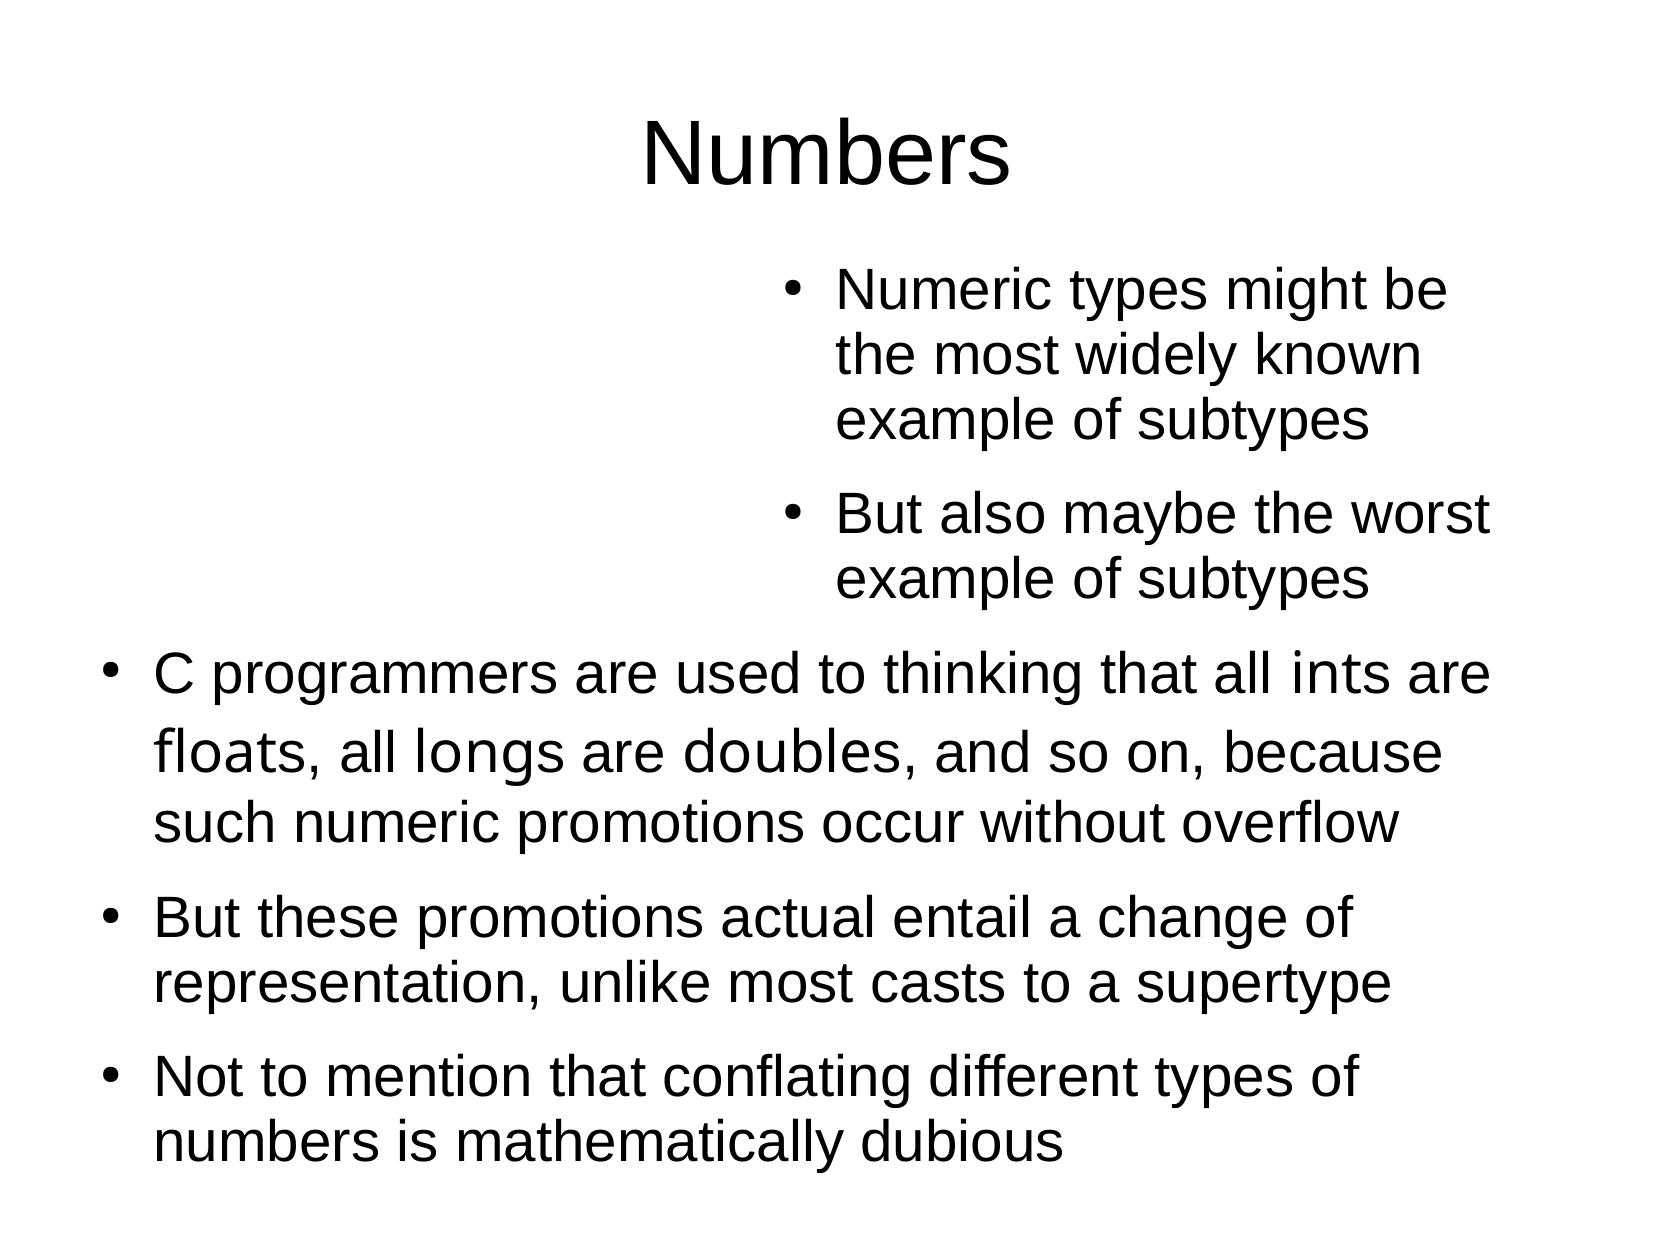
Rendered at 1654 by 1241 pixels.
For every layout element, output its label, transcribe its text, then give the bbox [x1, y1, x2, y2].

list C programmers are used to thinking that all ints are floats, all longs are doubles, and so on, because such numeric promotions occur without overflow But these promotions actual entail a change of representation, unlike most casts to a supertype Not to mention that conflating different types of numbers is mathematically dubious [82, 631, 1571, 1171]
list Numeric types might be the most widely known example of subtypes But also maybe the worst example of subtypes [765, 256, 1516, 618]
title Numbers [82, 49, 1571, 257]
